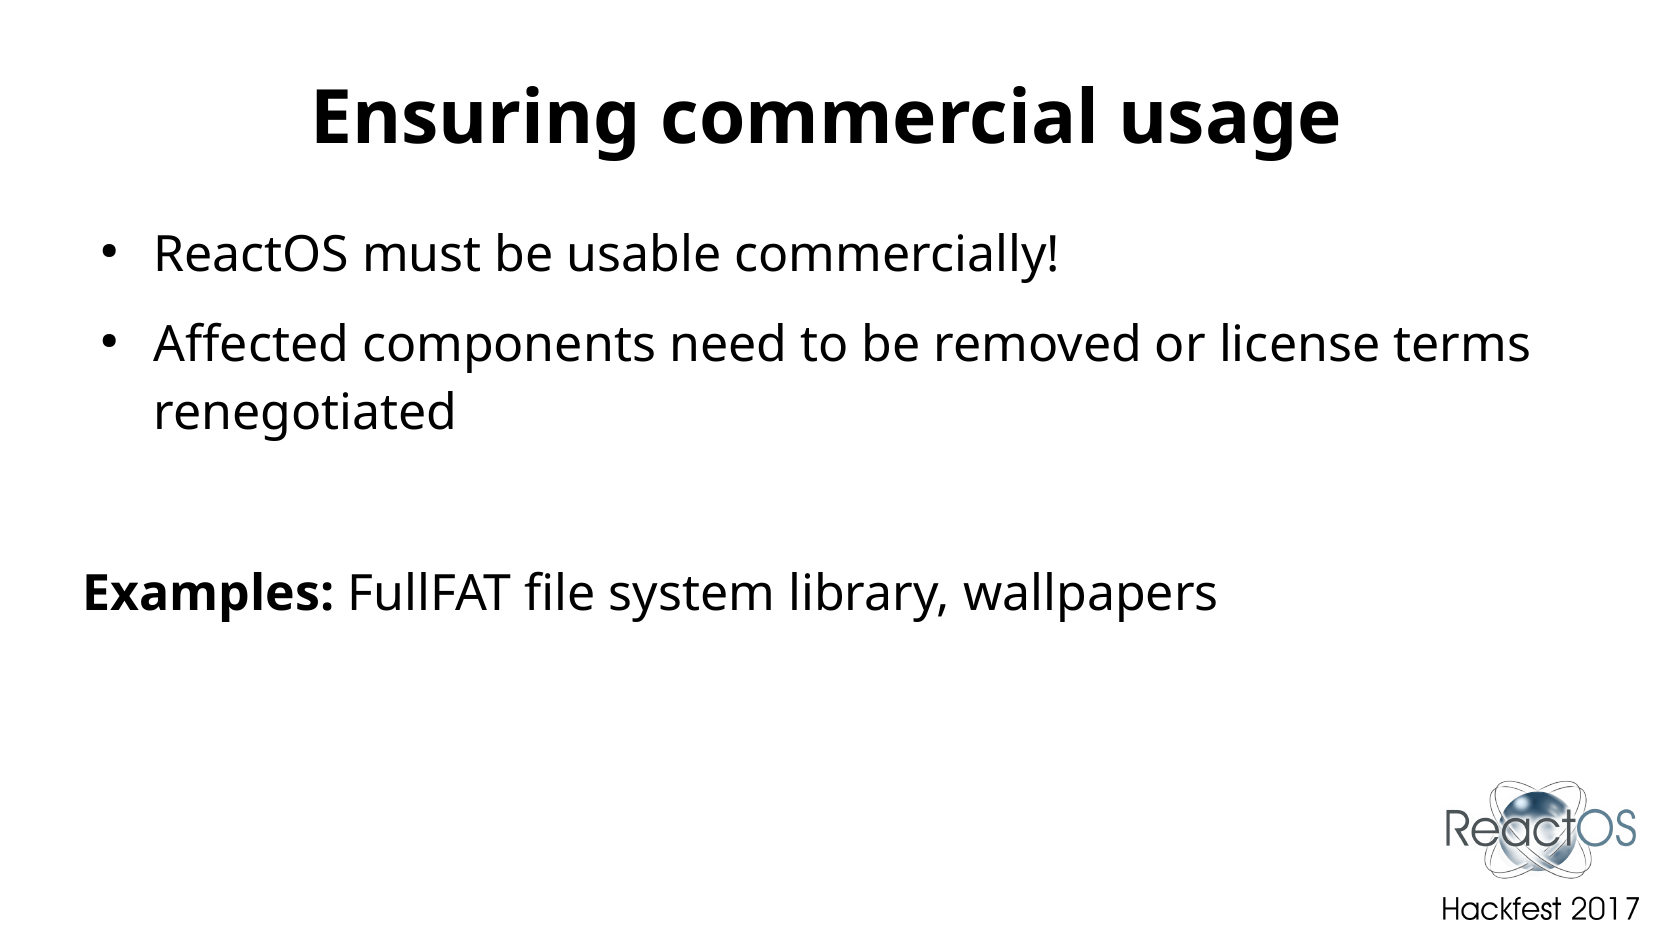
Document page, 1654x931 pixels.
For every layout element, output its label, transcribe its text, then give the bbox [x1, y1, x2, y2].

title Ensuring commercial usage [82, 37, 1571, 193]
list ReactOS must be usable commercially! Affected components need to be removed or license terms renegotiated Examples: FullFAT file system library, wallpapers [82, 217, 1571, 758]
picture [1440, 779, 1642, 920]
